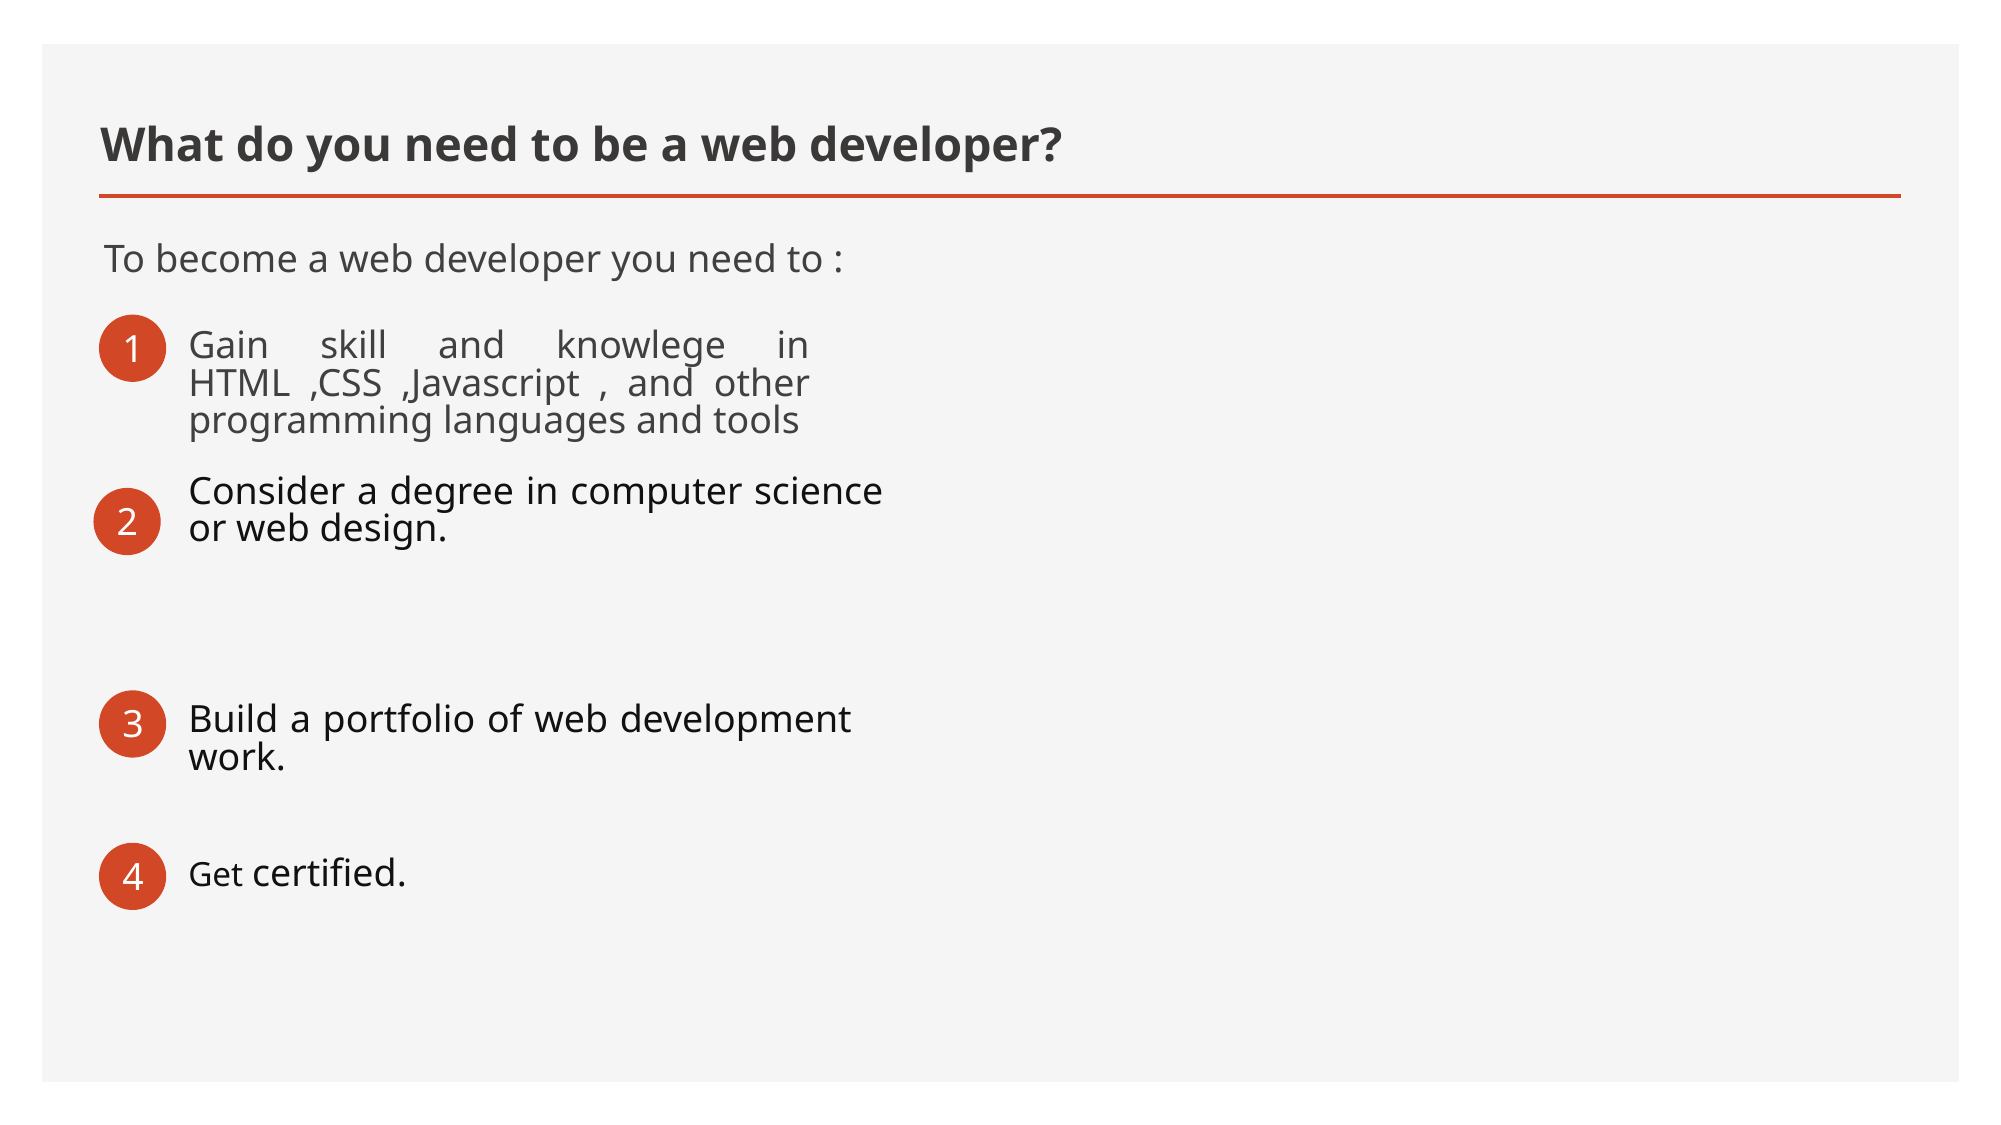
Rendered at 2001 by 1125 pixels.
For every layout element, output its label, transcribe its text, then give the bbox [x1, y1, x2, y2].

text_box 1 [87, 317, 179, 378]
text_box Build a portfolio of web development work. [173, 694, 913, 820]
text_box To become a web developer you need to : [88, 238, 928, 317]
text_box [116, 378, 149, 382]
text_box [117, 754, 148, 758]
text_box 3 [87, 693, 179, 754]
text_box Consider a degree in computer science or web design. [173, 466, 913, 627]
text_box 4 [87, 845, 179, 907]
text_box Get certified. [173, 849, 913, 942]
text_box 2 [81, 490, 173, 552]
text_box Gain skill and knowlege in HTML ,CSS ,Javascript , and other programming languages and tools [173, 321, 926, 447]
title What do you need to be a web developer? [85, 73, 1214, 179]
text_box [113, 552, 142, 556]
